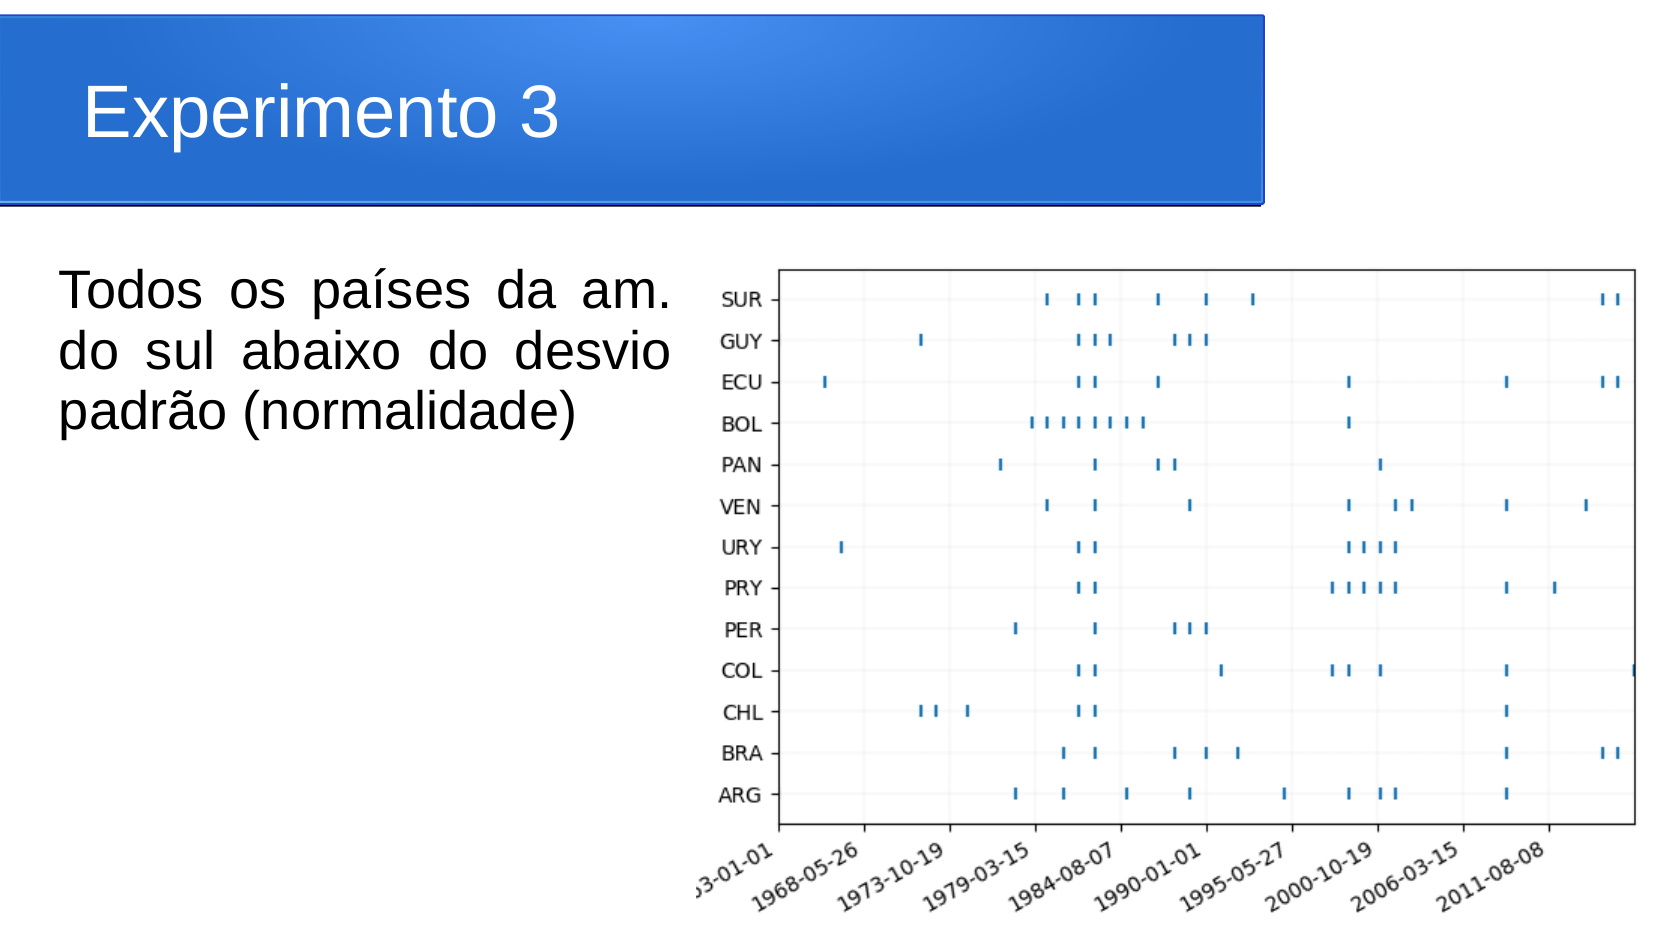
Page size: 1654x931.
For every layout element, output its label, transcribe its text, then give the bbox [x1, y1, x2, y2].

picture [696, 247, 1654, 931]
list Todos os países da am. do sul abaixo do desvio padrão (normalidade) [0, 259, 674, 800]
title Experimento 3 [82, 35, 1235, 189]
